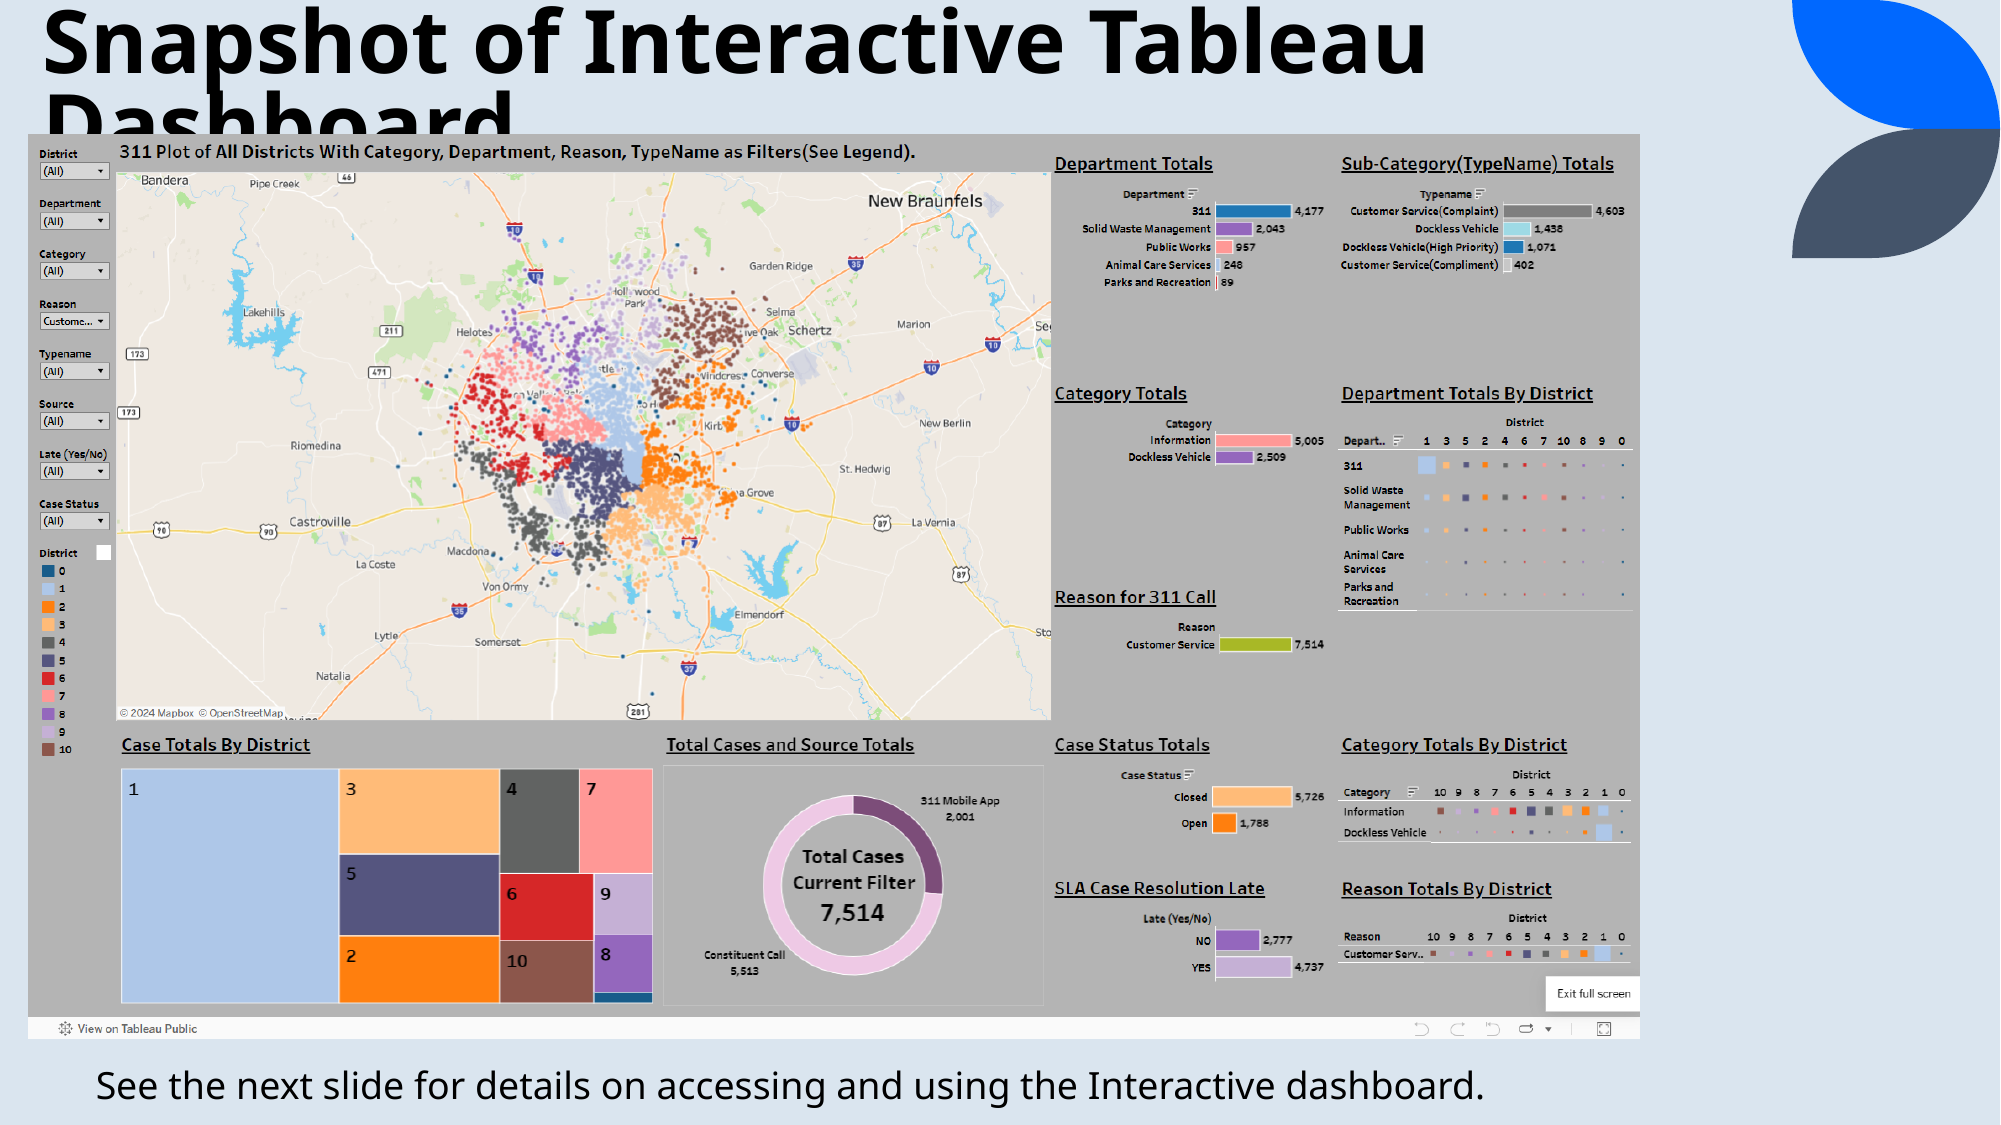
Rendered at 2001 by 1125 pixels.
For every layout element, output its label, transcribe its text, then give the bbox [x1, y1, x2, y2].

text_box See the next slide for details on accessing and using the Interactive dashboard. [80, 1054, 1857, 1118]
title Snapshot of Interactive Tableau Dashboard [27, 0, 1903, 137]
picture [28, 134, 1640, 1040]
